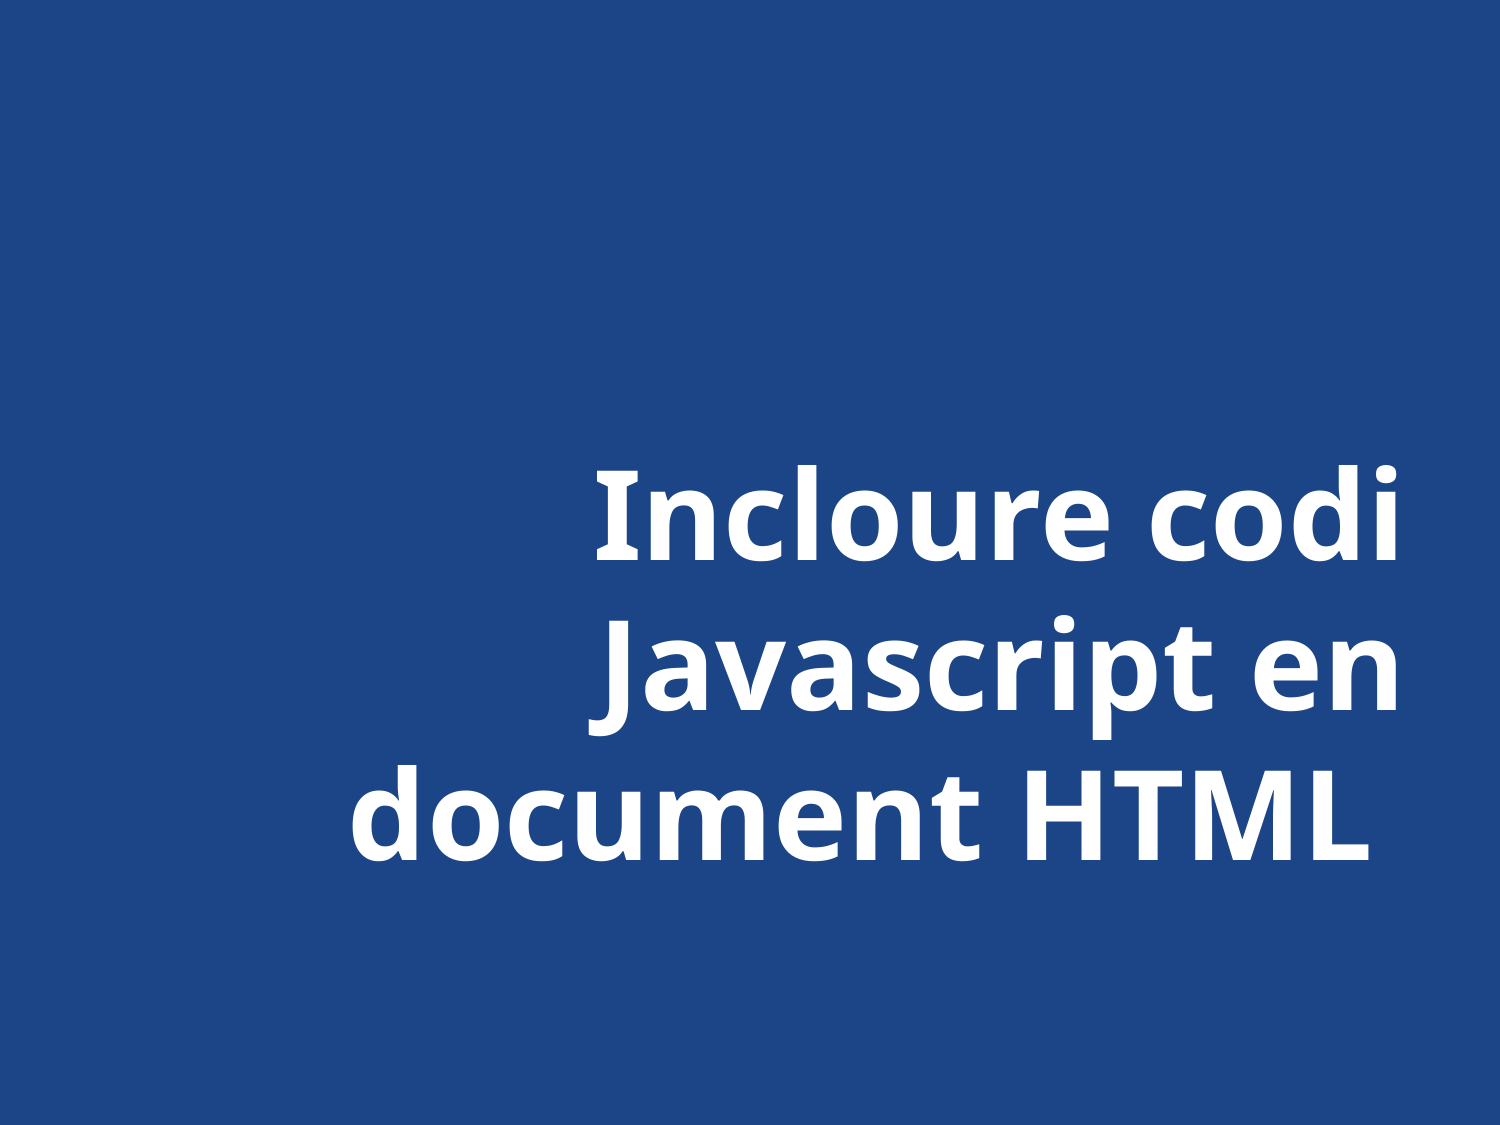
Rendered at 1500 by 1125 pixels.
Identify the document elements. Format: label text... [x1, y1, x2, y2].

title Incloure codi Javascript en document HTML [146, 280, 1422, 901]
